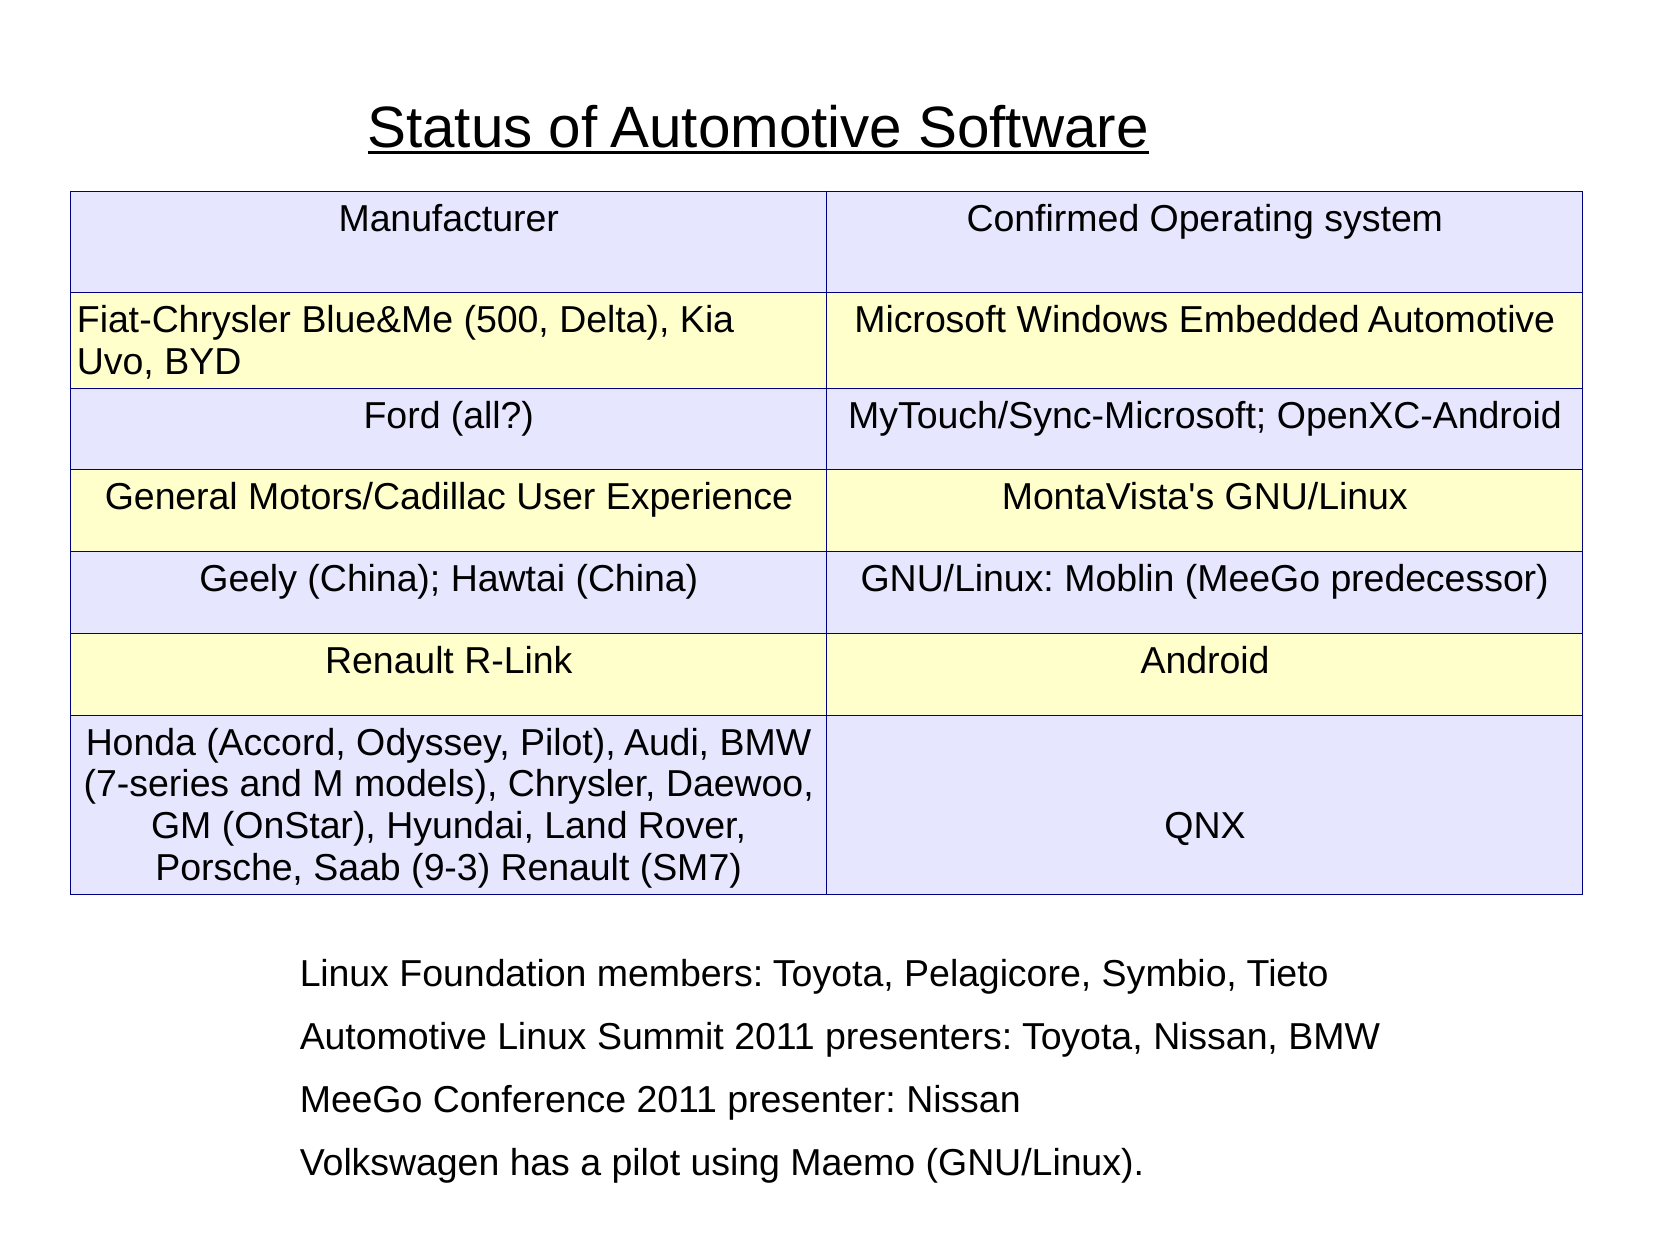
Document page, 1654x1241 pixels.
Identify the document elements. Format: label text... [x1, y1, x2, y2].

table_cell Microsoft Windows Embedded Automotive [827, 293, 1582, 388]
table_cell Fiat-Chrysler Blue&Me (500, Delta), Kia Uvo, BYD [71, 293, 826, 388]
table_header Manufacturer [71, 192, 826, 292]
text_box Status of Automotive Software [352, 87, 1165, 168]
table_cell QNX [827, 716, 1582, 894]
table_cell Geely (China); Hawtai (China) [71, 552, 826, 633]
table_cell General Motors/Cadillac User Experience [71, 470, 826, 551]
table_header Confirmed Operating system [827, 192, 1582, 292]
table_cell GNU/Linux: Moblin (MeeGo predecessor) [827, 552, 1582, 633]
table_cell Honda (Accord, Odyssey, Pilot), Audi, BMW (7-series and M models), Chrysler, Daewoo, GM (OnStar), Hyundai, Land Rover, Porsche, Saab (9-3) Renault (SM7) [71, 716, 826, 894]
table_cell Android [827, 634, 1582, 715]
text_box Linux Foundation members: Toyota, Pelagicore, Symbio, Tieto Automotive Linux Summit 2011 presenters: Toyota, Nissan, BMW MeeGo Conference 2011 presenter: Nissan Volkswagen has a pilot using Maemo (GNU/Linux). [285, 924, 1408, 1171]
table_cell MontaVista's GNU/Linux [827, 470, 1582, 551]
table_cell Renault R-Link [71, 634, 826, 715]
table_cell Ford (all?) [71, 389, 826, 469]
table_cell MyTouch/Sync-Microsoft; OpenXC-Android [827, 389, 1582, 469]
